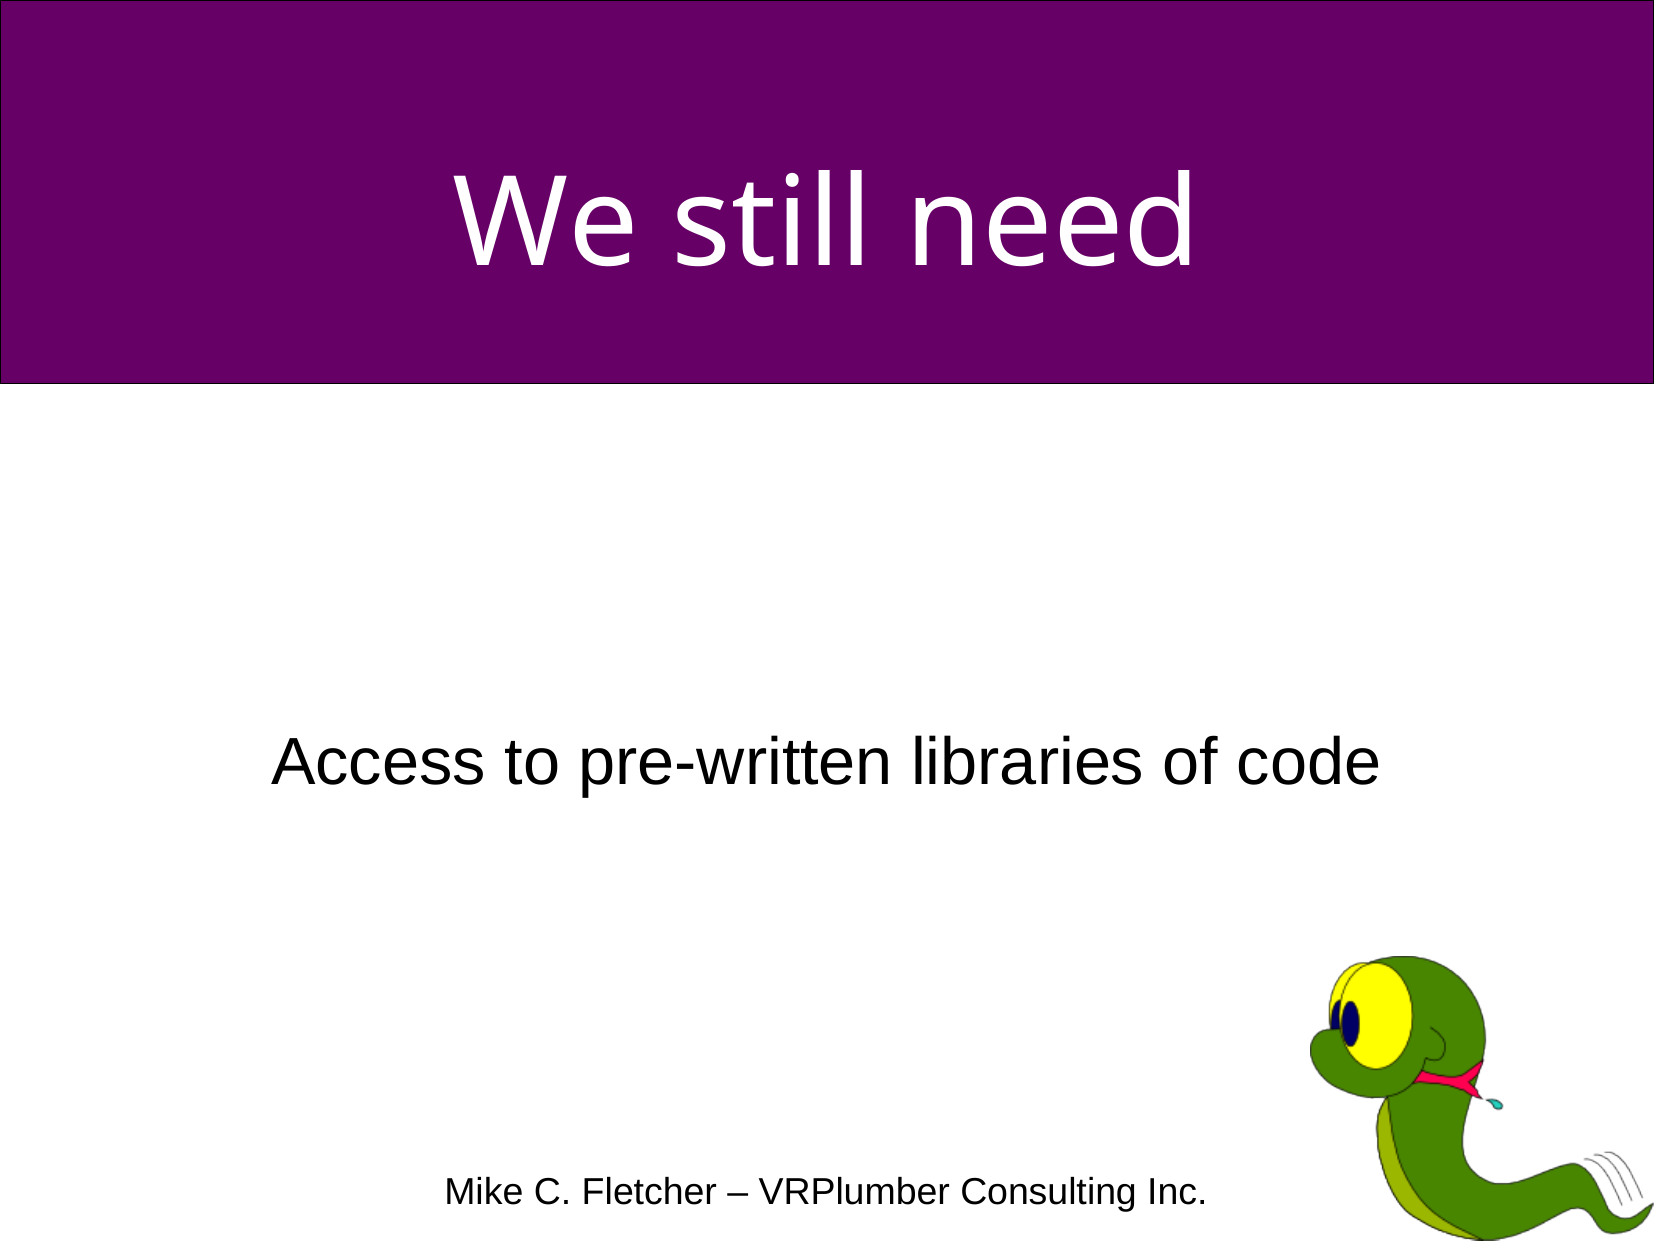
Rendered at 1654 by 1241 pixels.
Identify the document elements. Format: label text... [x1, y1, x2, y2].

subtitle Access to pre-written libraries of code [82, 413, 1571, 1109]
picture [1310, 956, 1654, 1241]
title We still need [82, 49, 1571, 384]
